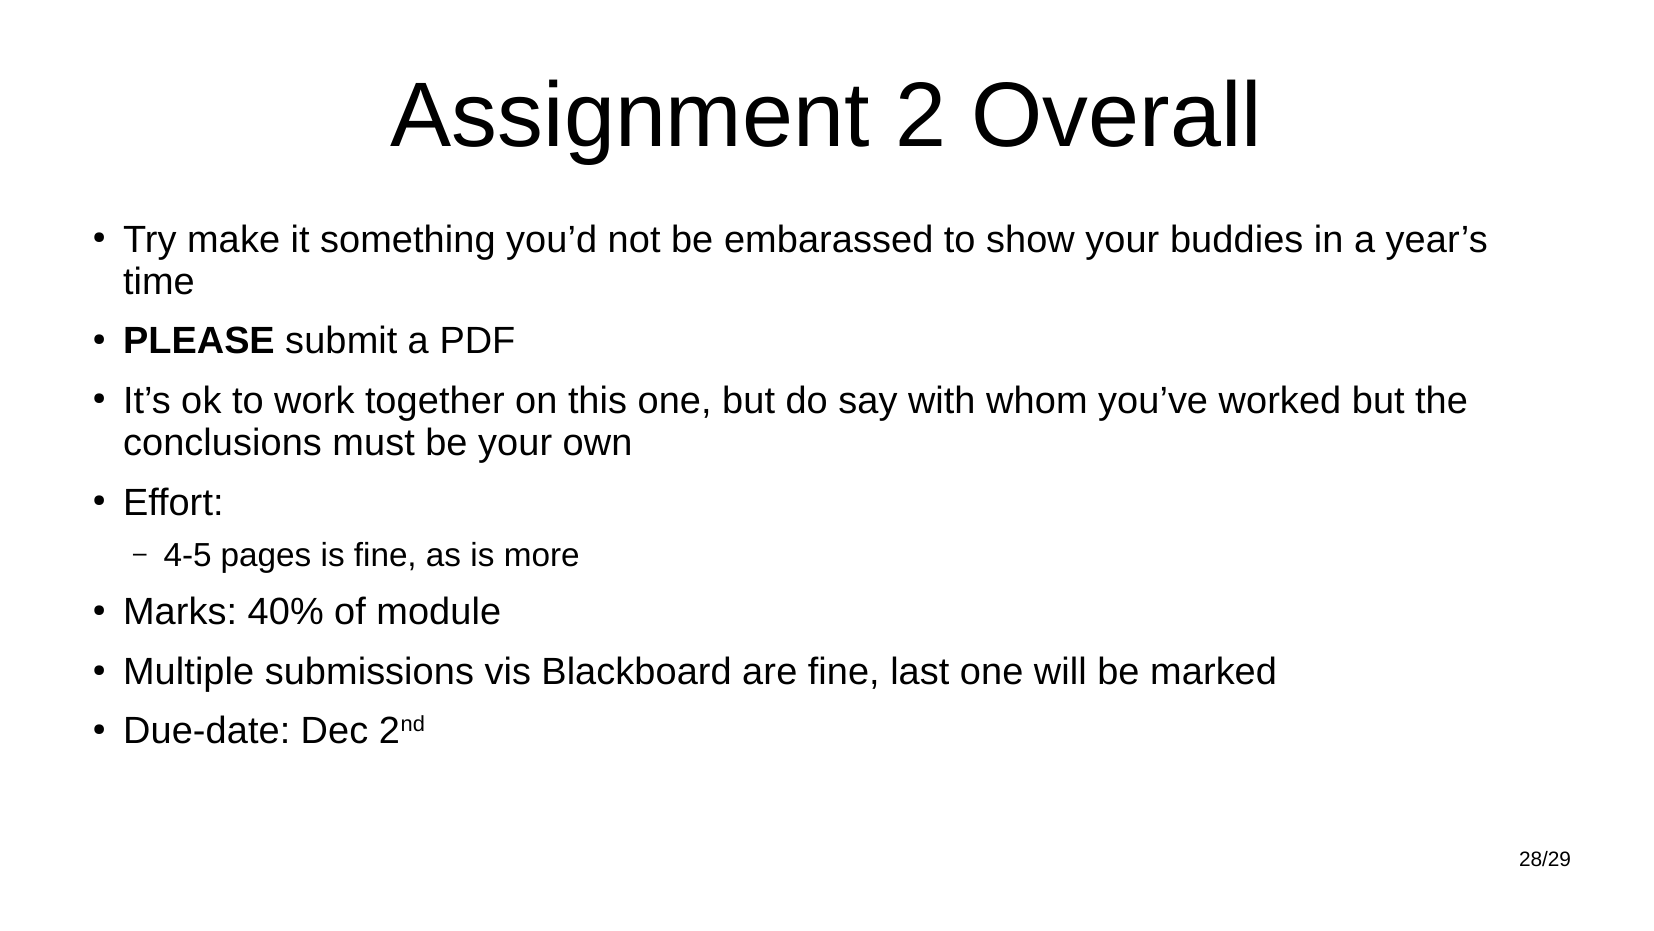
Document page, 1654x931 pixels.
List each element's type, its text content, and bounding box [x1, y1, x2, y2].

title Assignment 2 Overall [82, 37, 1571, 193]
list Try make it something you’d not be embarassed to show your buddies in a year’s time PLEASE submit a PDF It’s ok to work together on this one, but do say with whom you’ve worked but the conclusions must be your own Effort: 4-5 pages is fine, as is more Marks: 40% of module Multiple submissions vis Blackboard are fine, last one will be marked Due-date: Dec 2nd [82, 217, 1571, 758]
